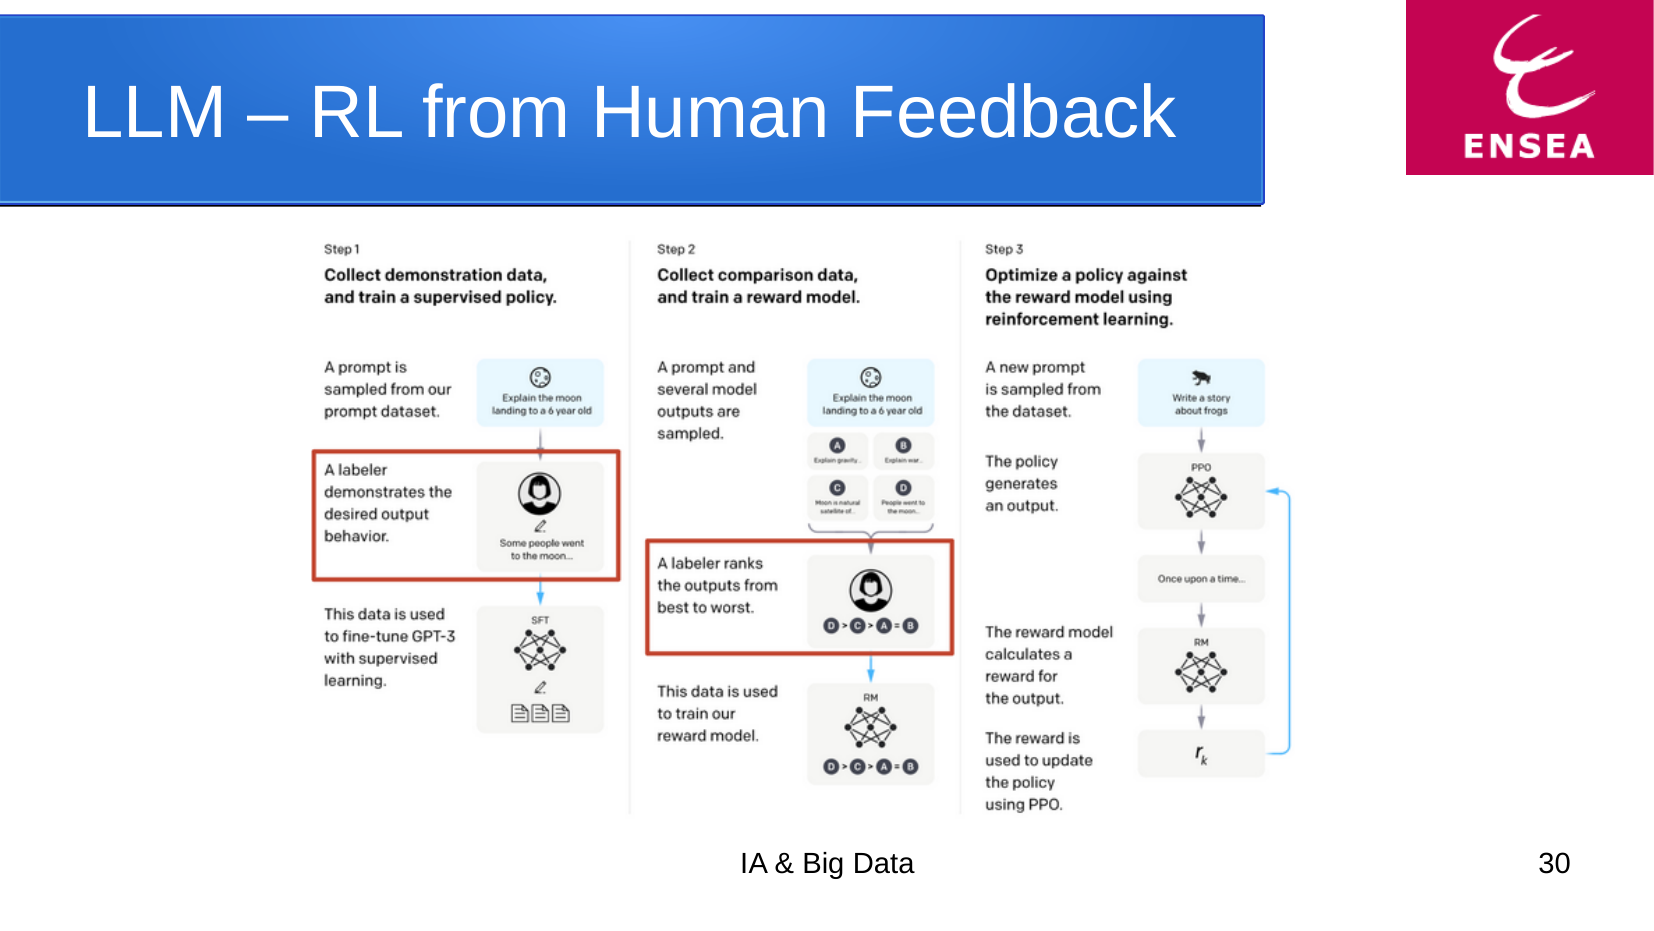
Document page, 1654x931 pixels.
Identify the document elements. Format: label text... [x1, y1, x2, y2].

title LLM – RL from Human Feedback [82, 35, 1235, 189]
picture [311, 221, 1335, 827]
picture [1406, 0, 1654, 175]
